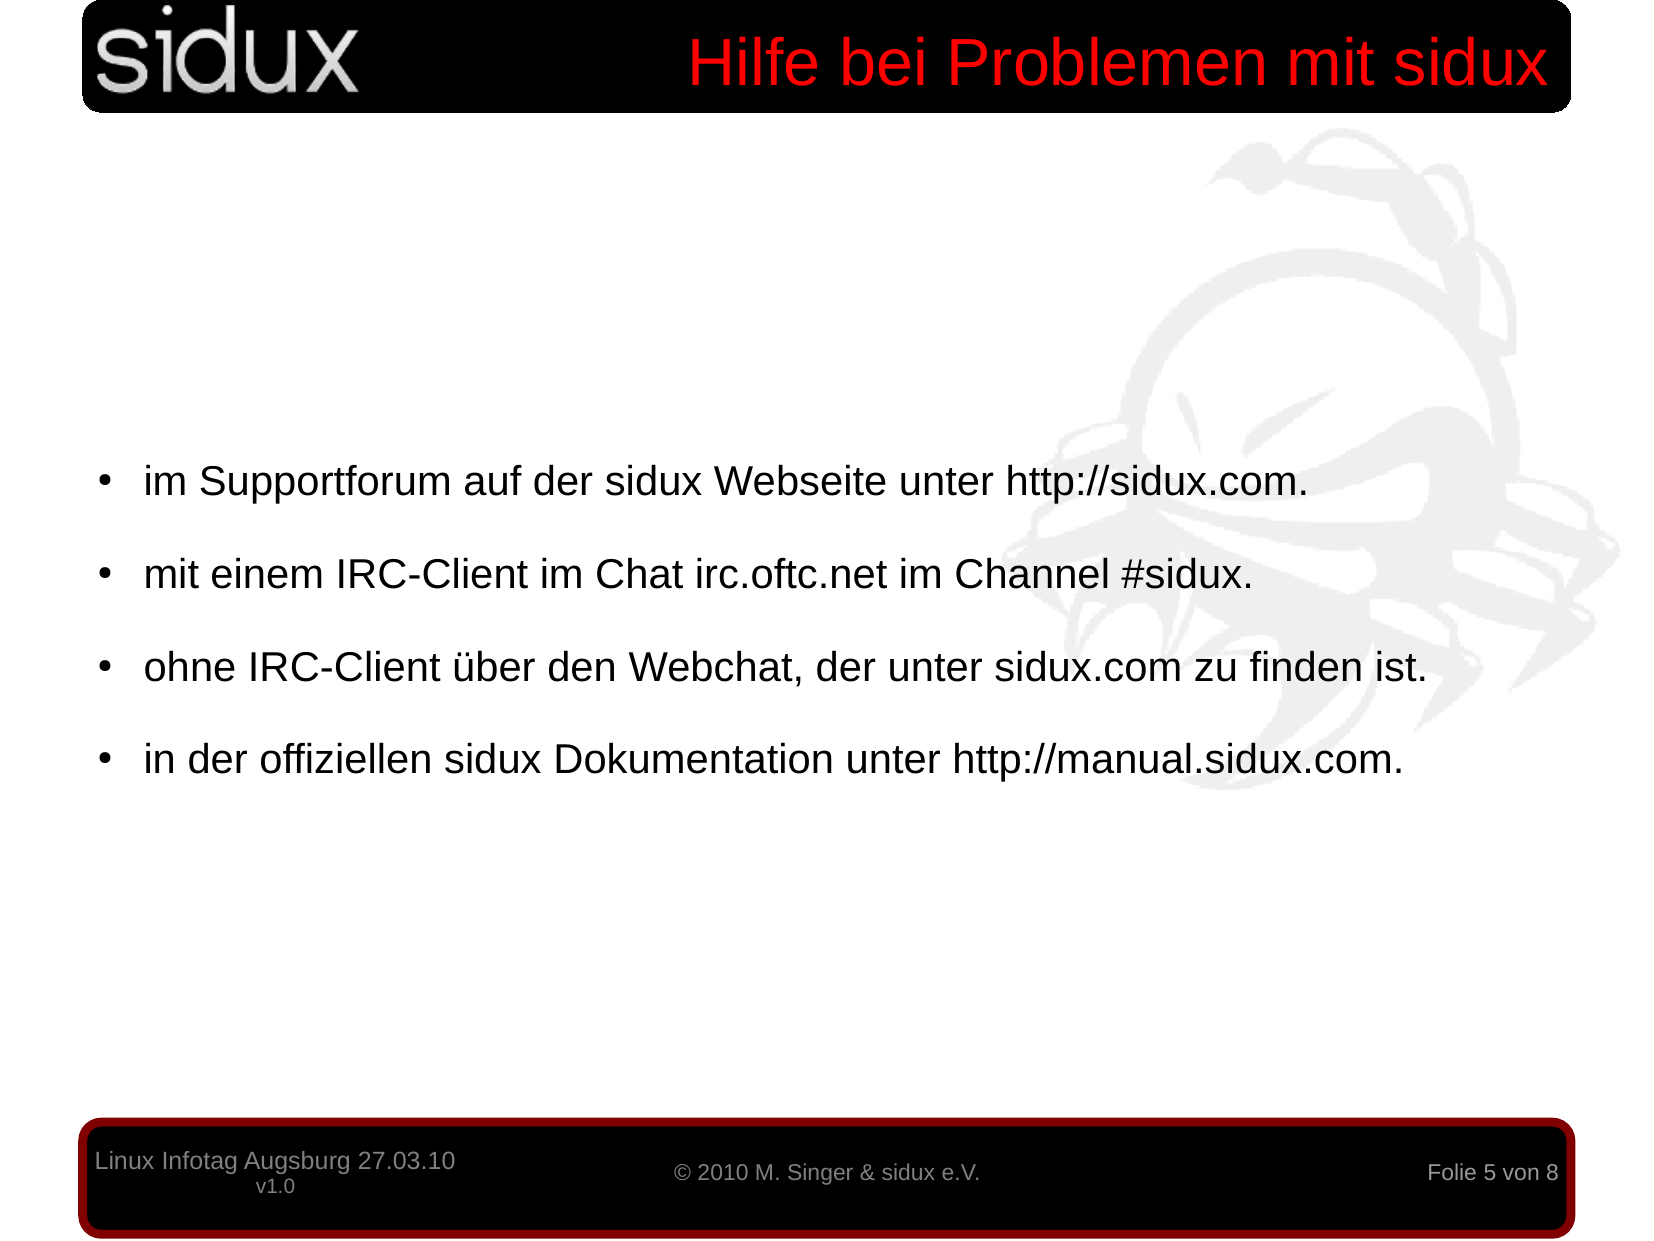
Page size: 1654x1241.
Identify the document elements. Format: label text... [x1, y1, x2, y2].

text_box Hilfe bei Problemen mit sidux [354, 17, 1565, 108]
picture [93, 5, 418, 106]
picture [997, 122, 1625, 798]
text_box im Supportforum auf der sidux Webseite unter http://sidux.com. mit einem IRC-Client im Chat irc.oftc.net im Channel #sidux. ohne IRC-Client über den Webchat, der unter sidux.com zu finden ist. in der offiziellen sidux Dokumentation unter http://manual.sidux.com. [82, 147, 1573, 1093]
